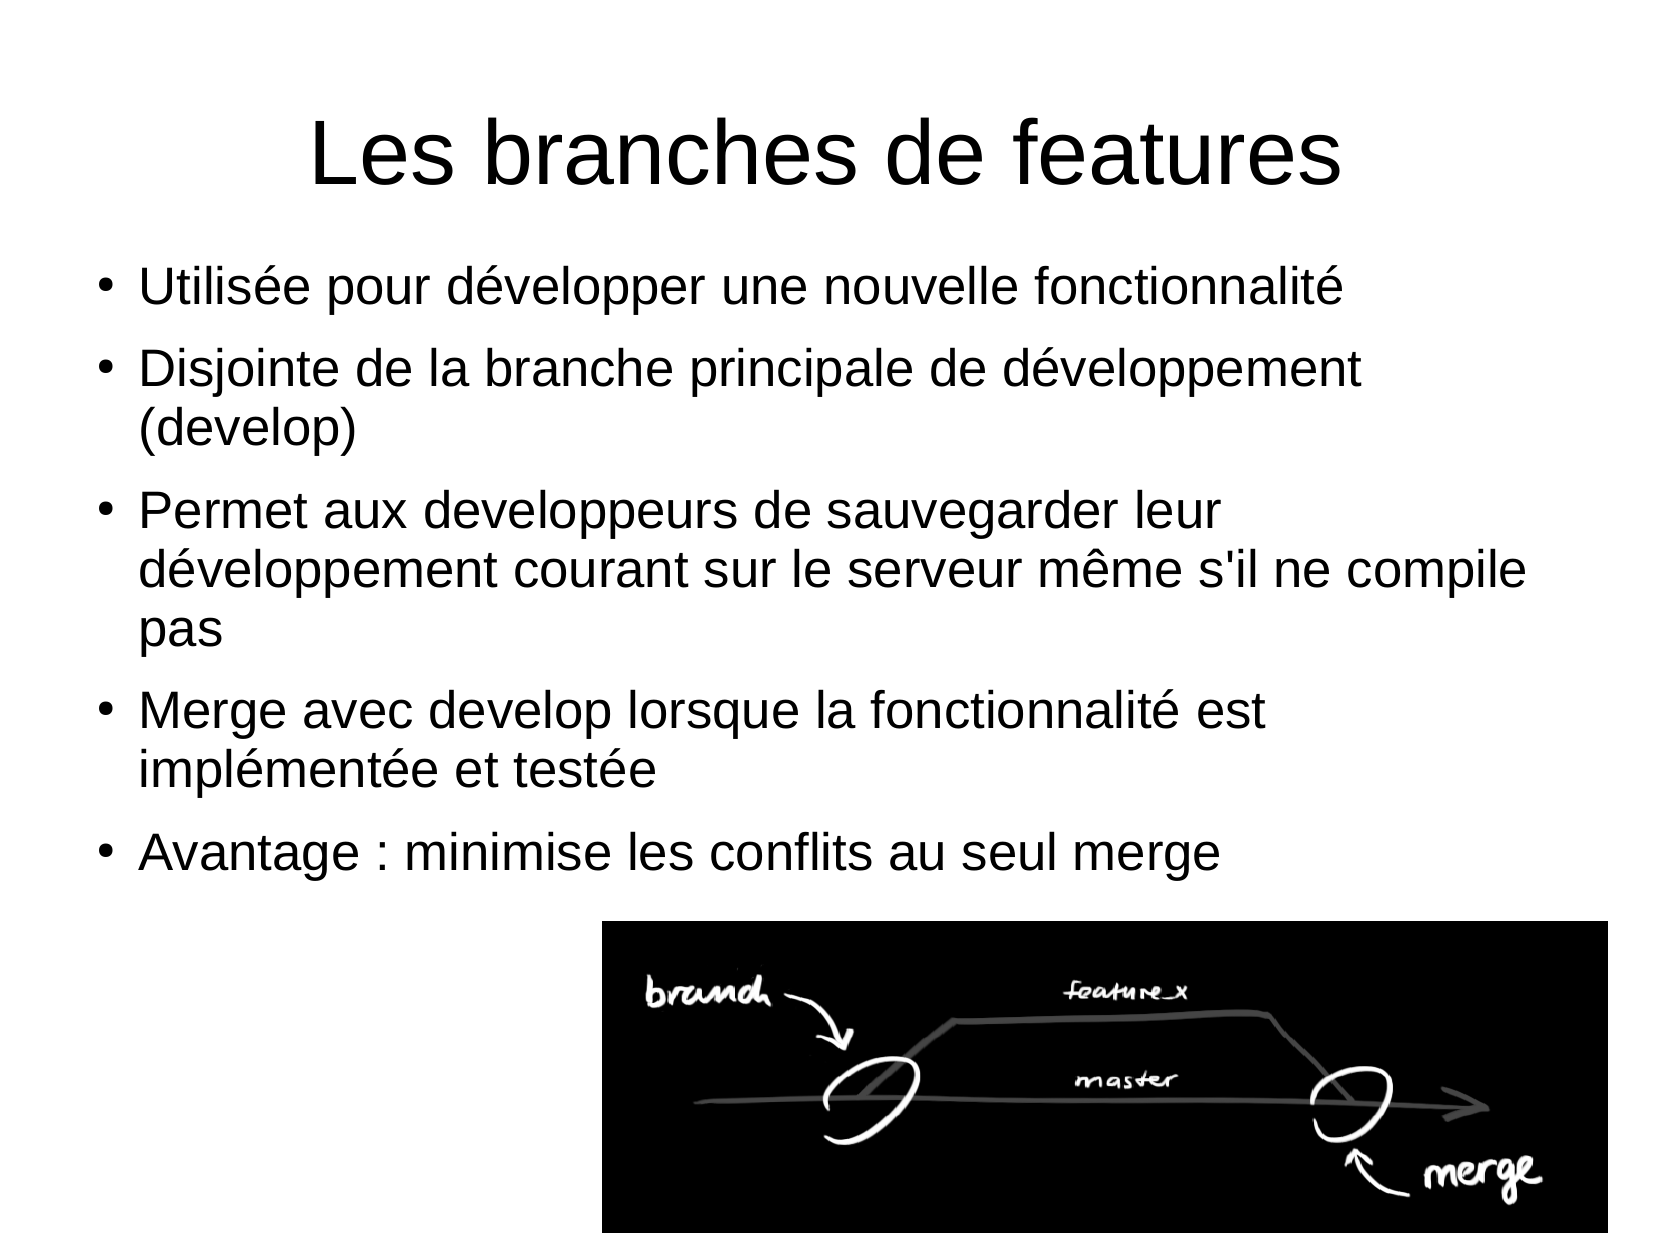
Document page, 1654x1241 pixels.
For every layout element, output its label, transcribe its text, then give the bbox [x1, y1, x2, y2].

picture [602, 921, 1608, 1233]
list Utilisée pour développer une nouvelle fonctionnalité Disjointe de la branche principale de développement (develop) Permet aux developpeurs de sauvegarder leur développement courant sur le serveur même s'il ne compile pas Merge avec develop lorsque la fonctionnalité est implémentée et testée Avantage : minimise les conflits au seul merge [82, 256, 1571, 886]
title Les branches de features [82, 49, 1571, 256]
